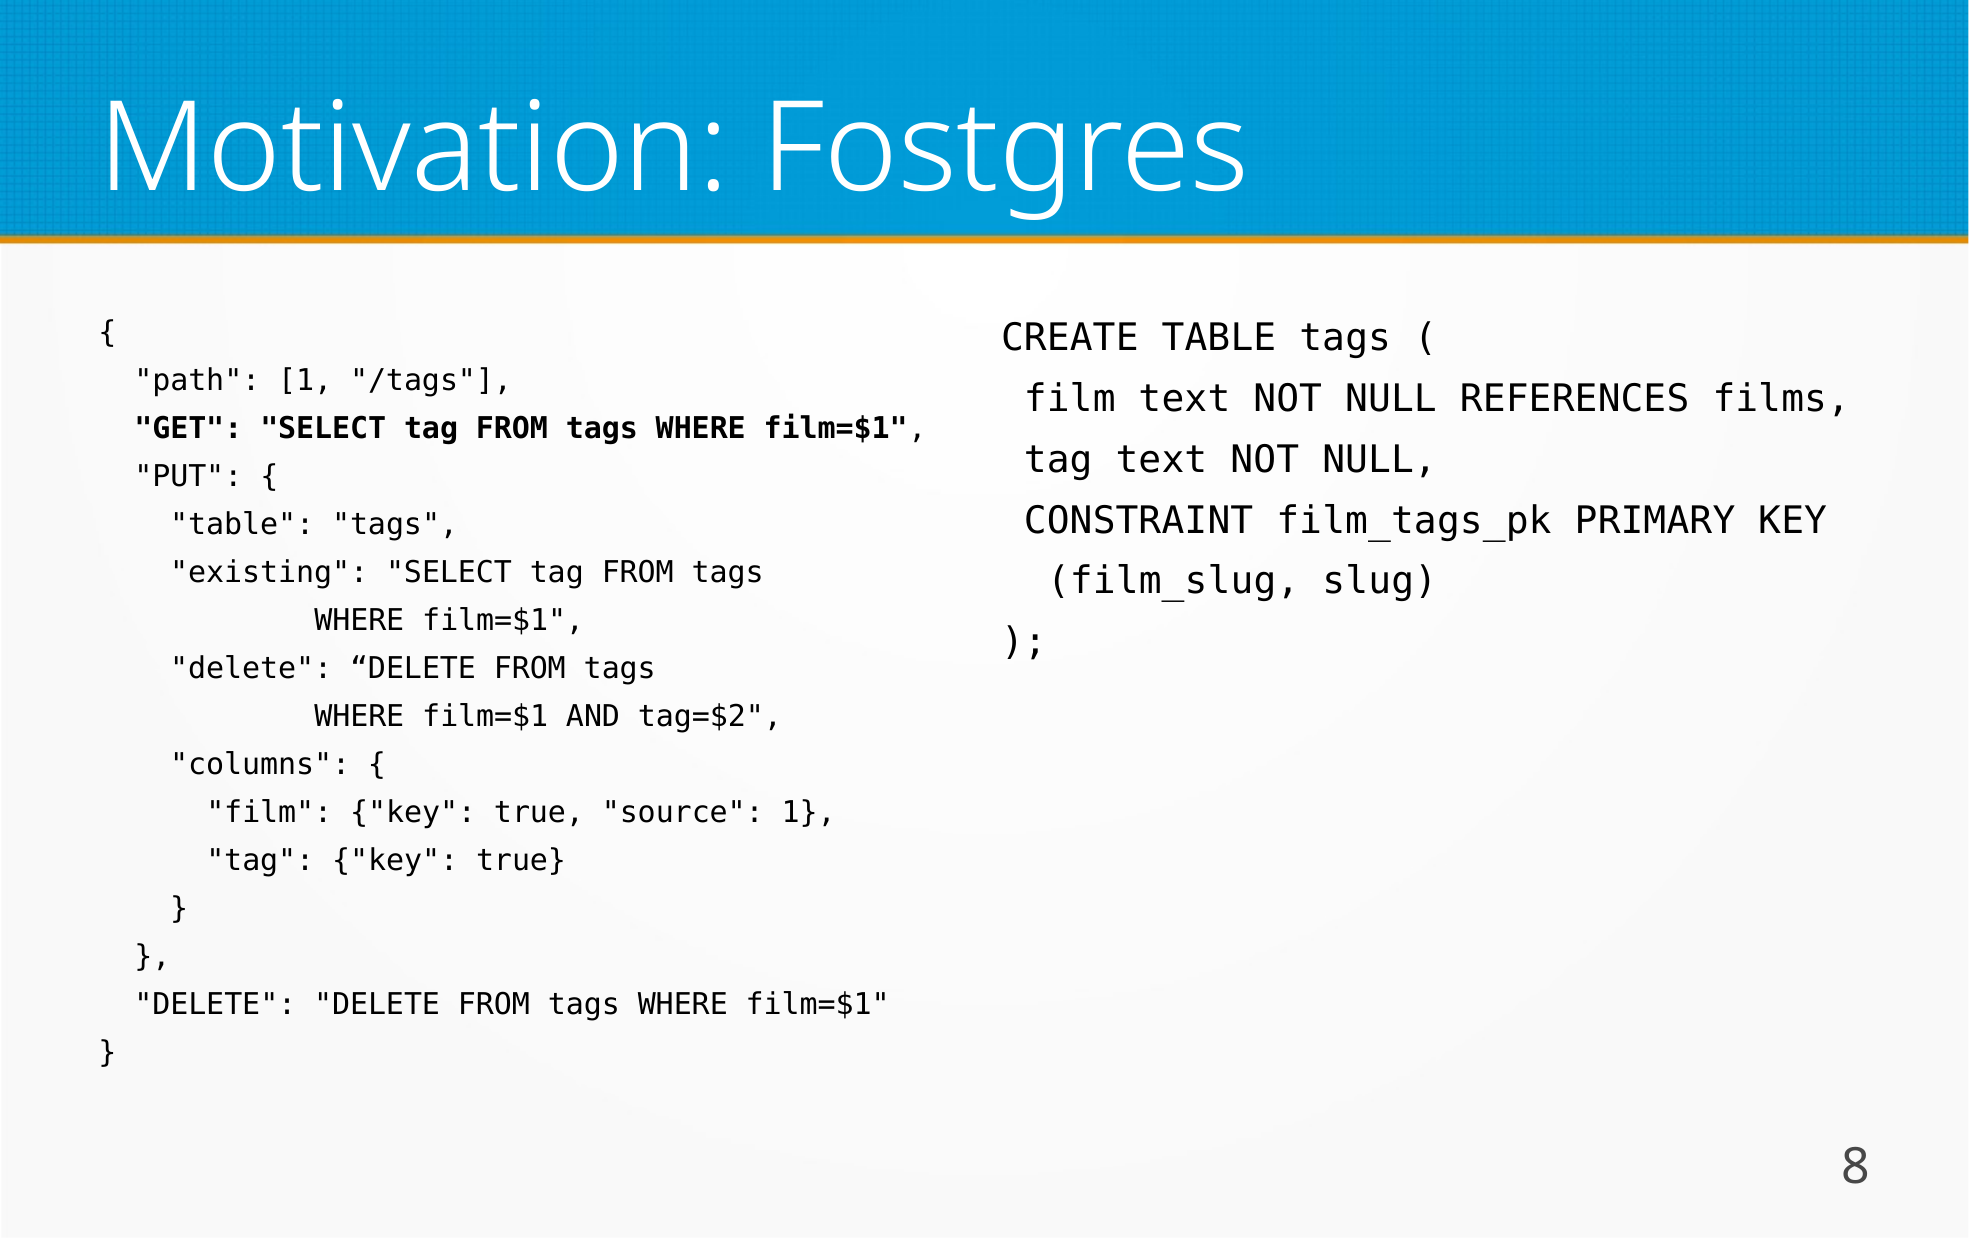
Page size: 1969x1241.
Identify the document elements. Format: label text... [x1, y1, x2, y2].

list { "path": [1, "/tags"], "GET": "SELECT tag FROM tags WHERE film=$1", "PUT": { "table": "tags", "existing": "SELECT tag FROM tags WHERE film=$1", "delete": “DELETE FROM tags WHERE film=$1 AND tag=$2", "columns": { "film": {"key": true, "source": 1}, "tag": {"key": true} } }, "DELETE": "DELETE FROM tags WHERE film=$1" } [98, 315, 958, 1081]
title Motivation: Fostgres [98, 19, 1870, 227]
picture [0, 233, 1969, 1241]
list CREATE TABLE tags ( film text NOT NULL REFERENCES films, tag text NOT NULL, CONSTRAINT film_tags_pk PRIMARY KEY (film_slug, slug) ); [1001, 315, 1861, 680]
